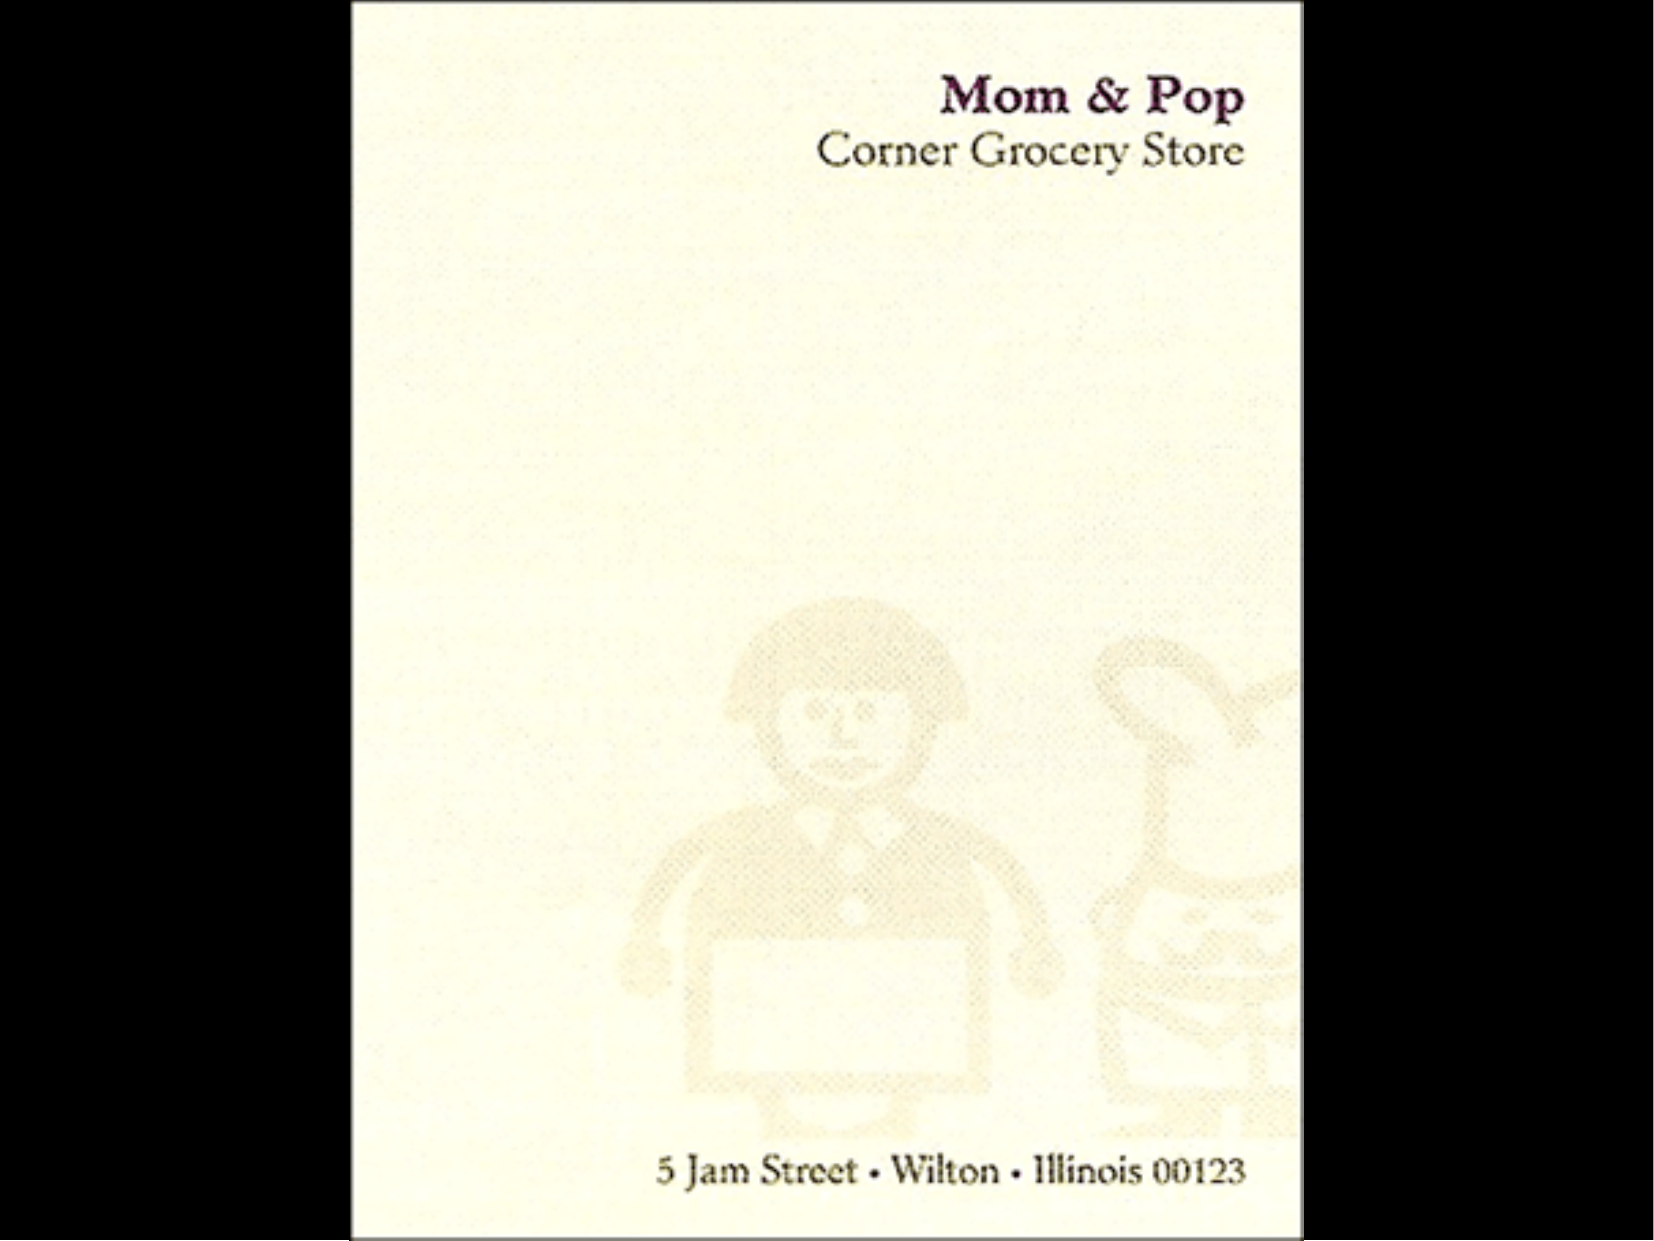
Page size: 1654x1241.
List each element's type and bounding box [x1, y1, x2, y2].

picture [349, 0, 1304, 1241]
